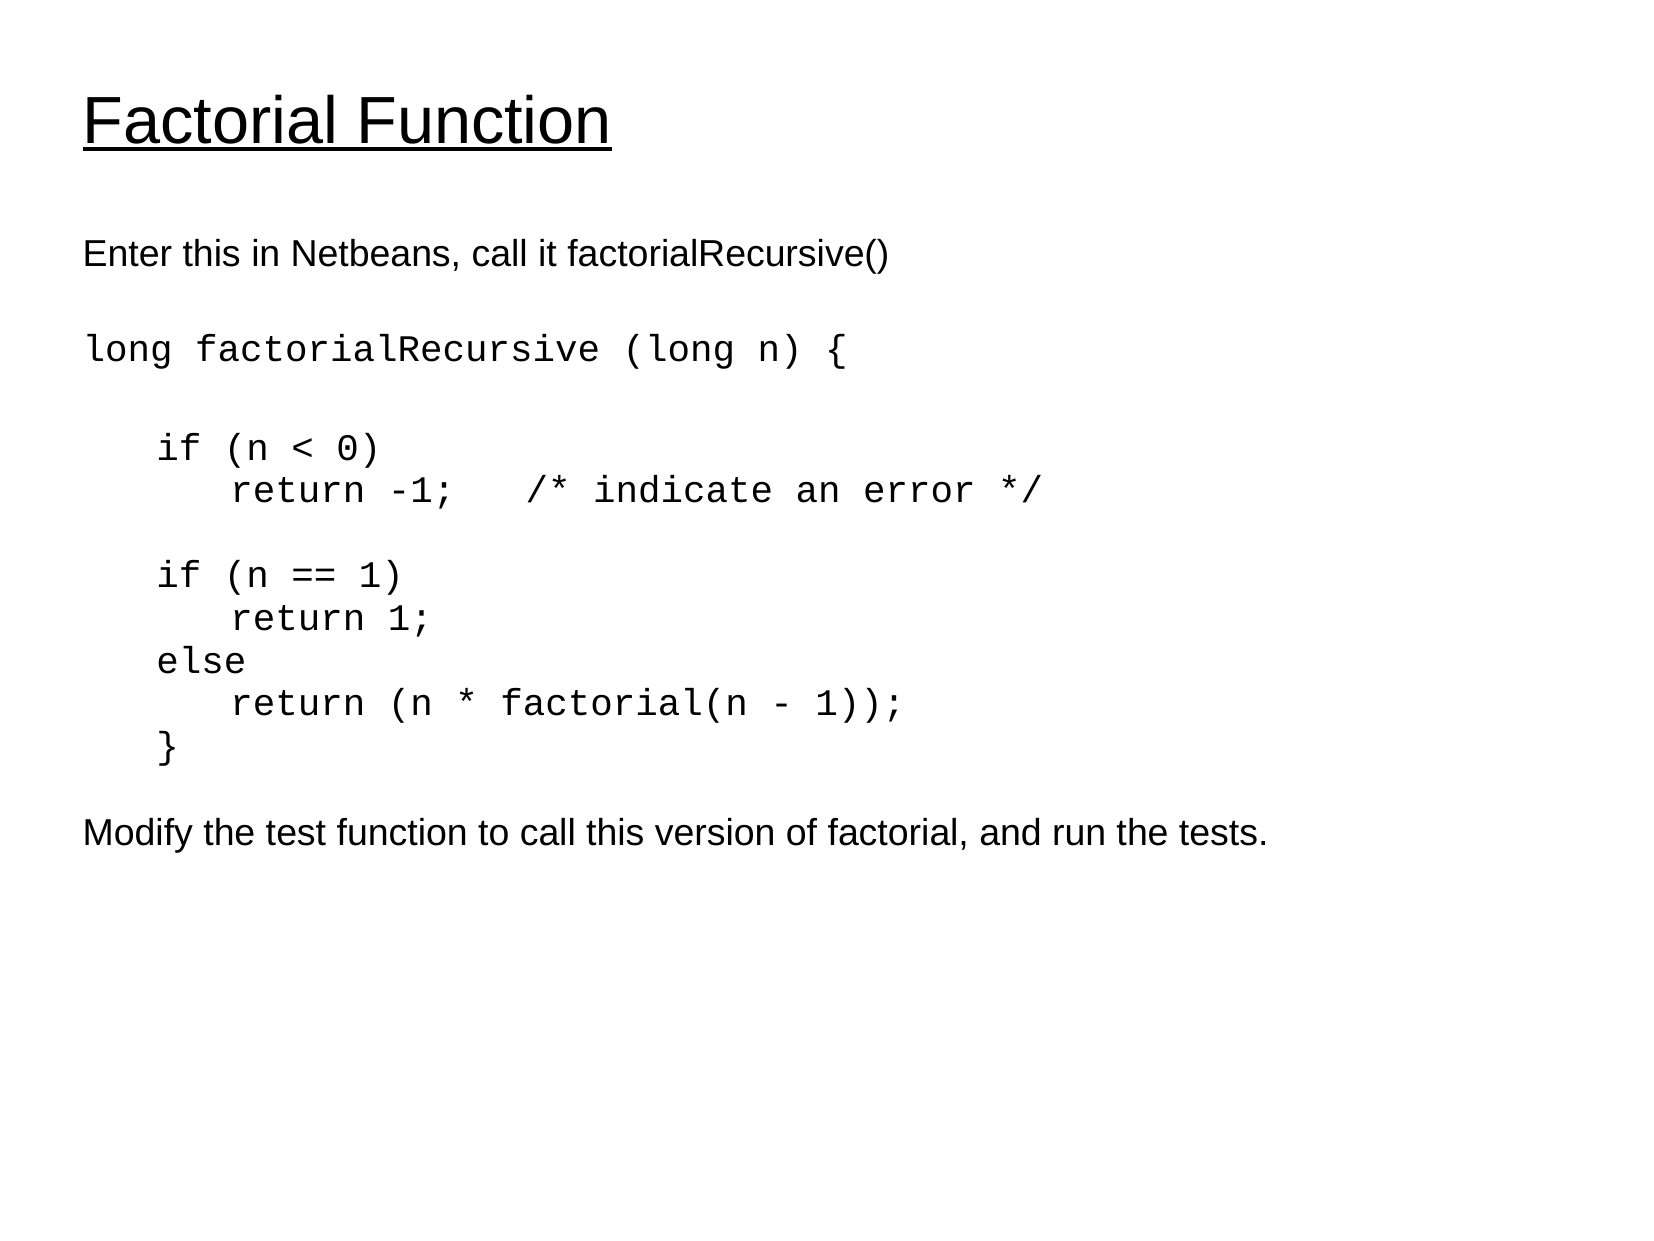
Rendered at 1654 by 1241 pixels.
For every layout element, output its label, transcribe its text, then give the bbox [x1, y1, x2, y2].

subtitle Factorial Function Enter this in Netbeans, call it factorialRecursive() long factorialRecursive (long n) { if (n < 0) return -1; /* indicate an error */ if (n == 1) return 1; else return (n * factorial(n - 1)); } Modify the test function to call this version of factorial, and run the tests. [82, 82, 1595, 1158]
